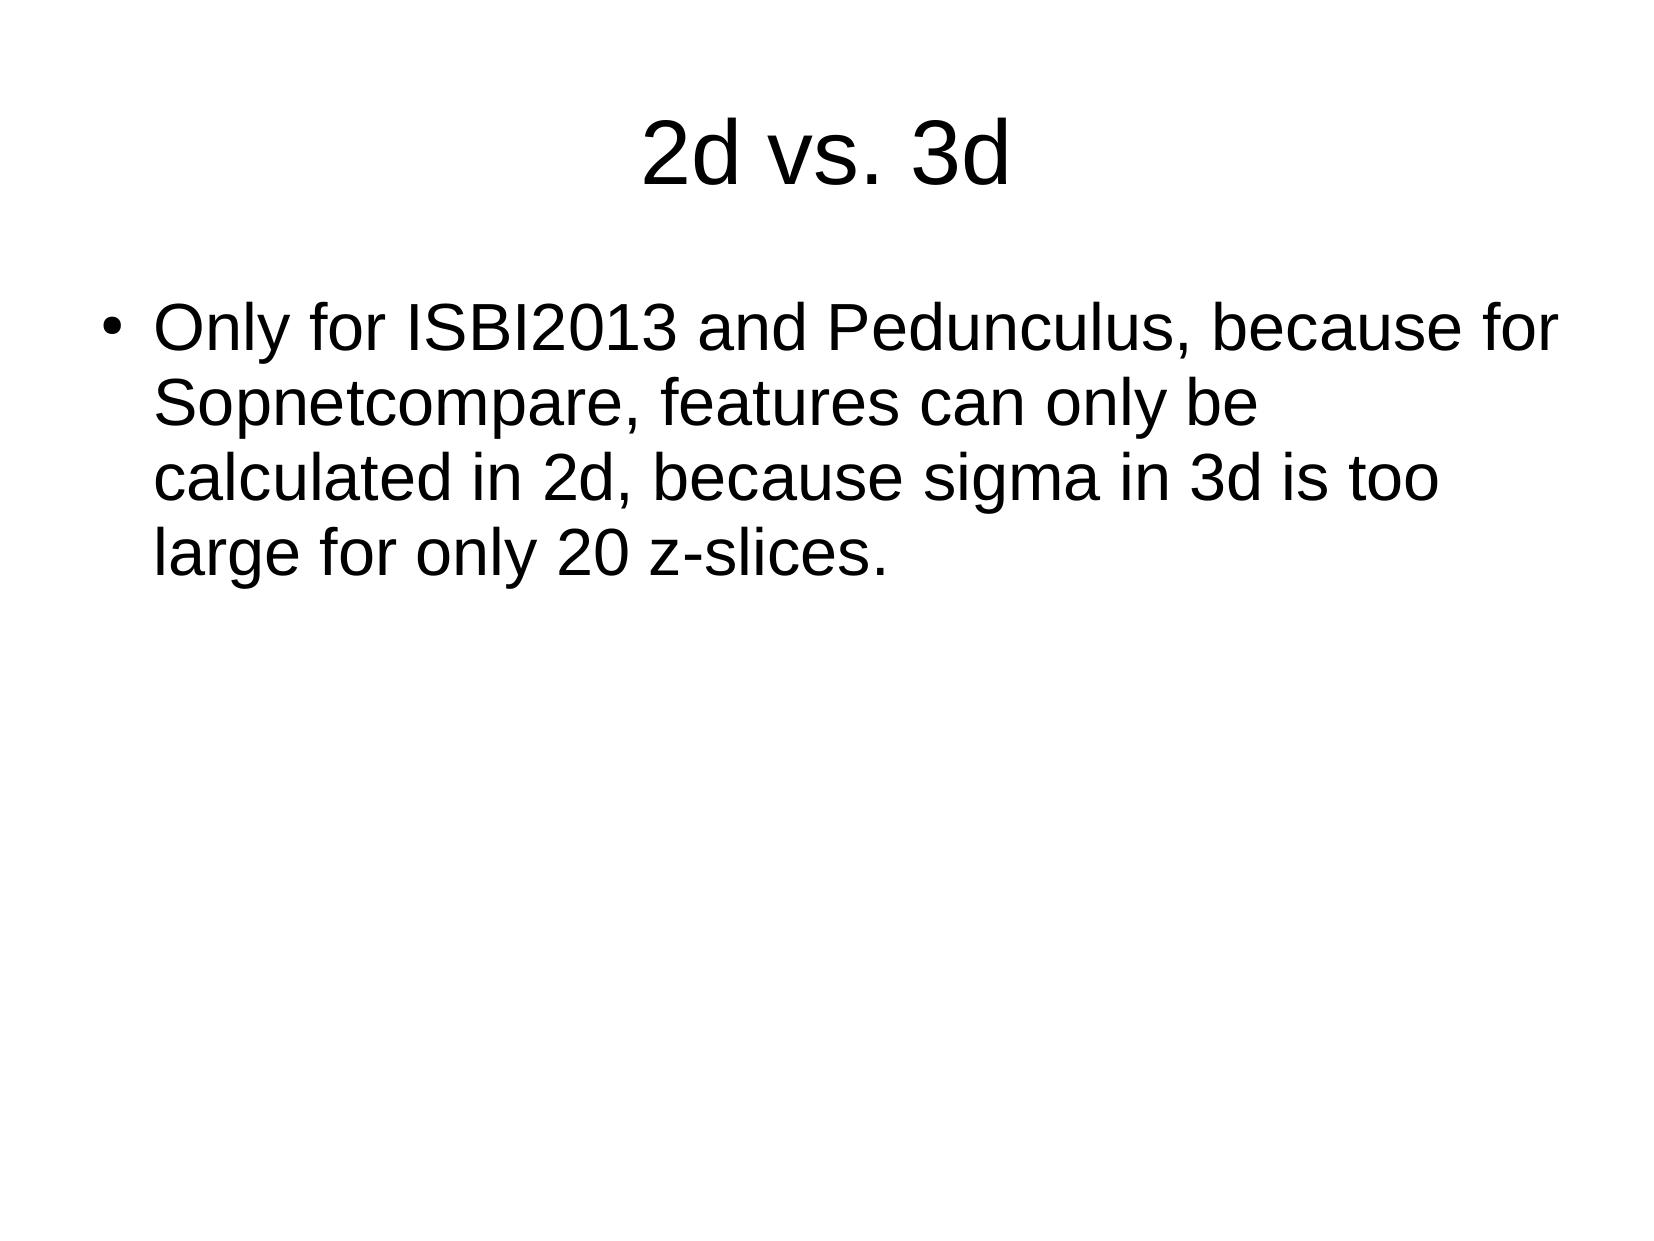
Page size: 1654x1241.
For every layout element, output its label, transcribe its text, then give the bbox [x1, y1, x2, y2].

list Only for ISBI2013 and Pedunculus, because for Sopnetcompare, features can only be calculated in 2d, because sigma in 3d is too large for only 20 z-slices. [82, 290, 1571, 1010]
title 2d vs. 3d [82, 49, 1571, 257]
